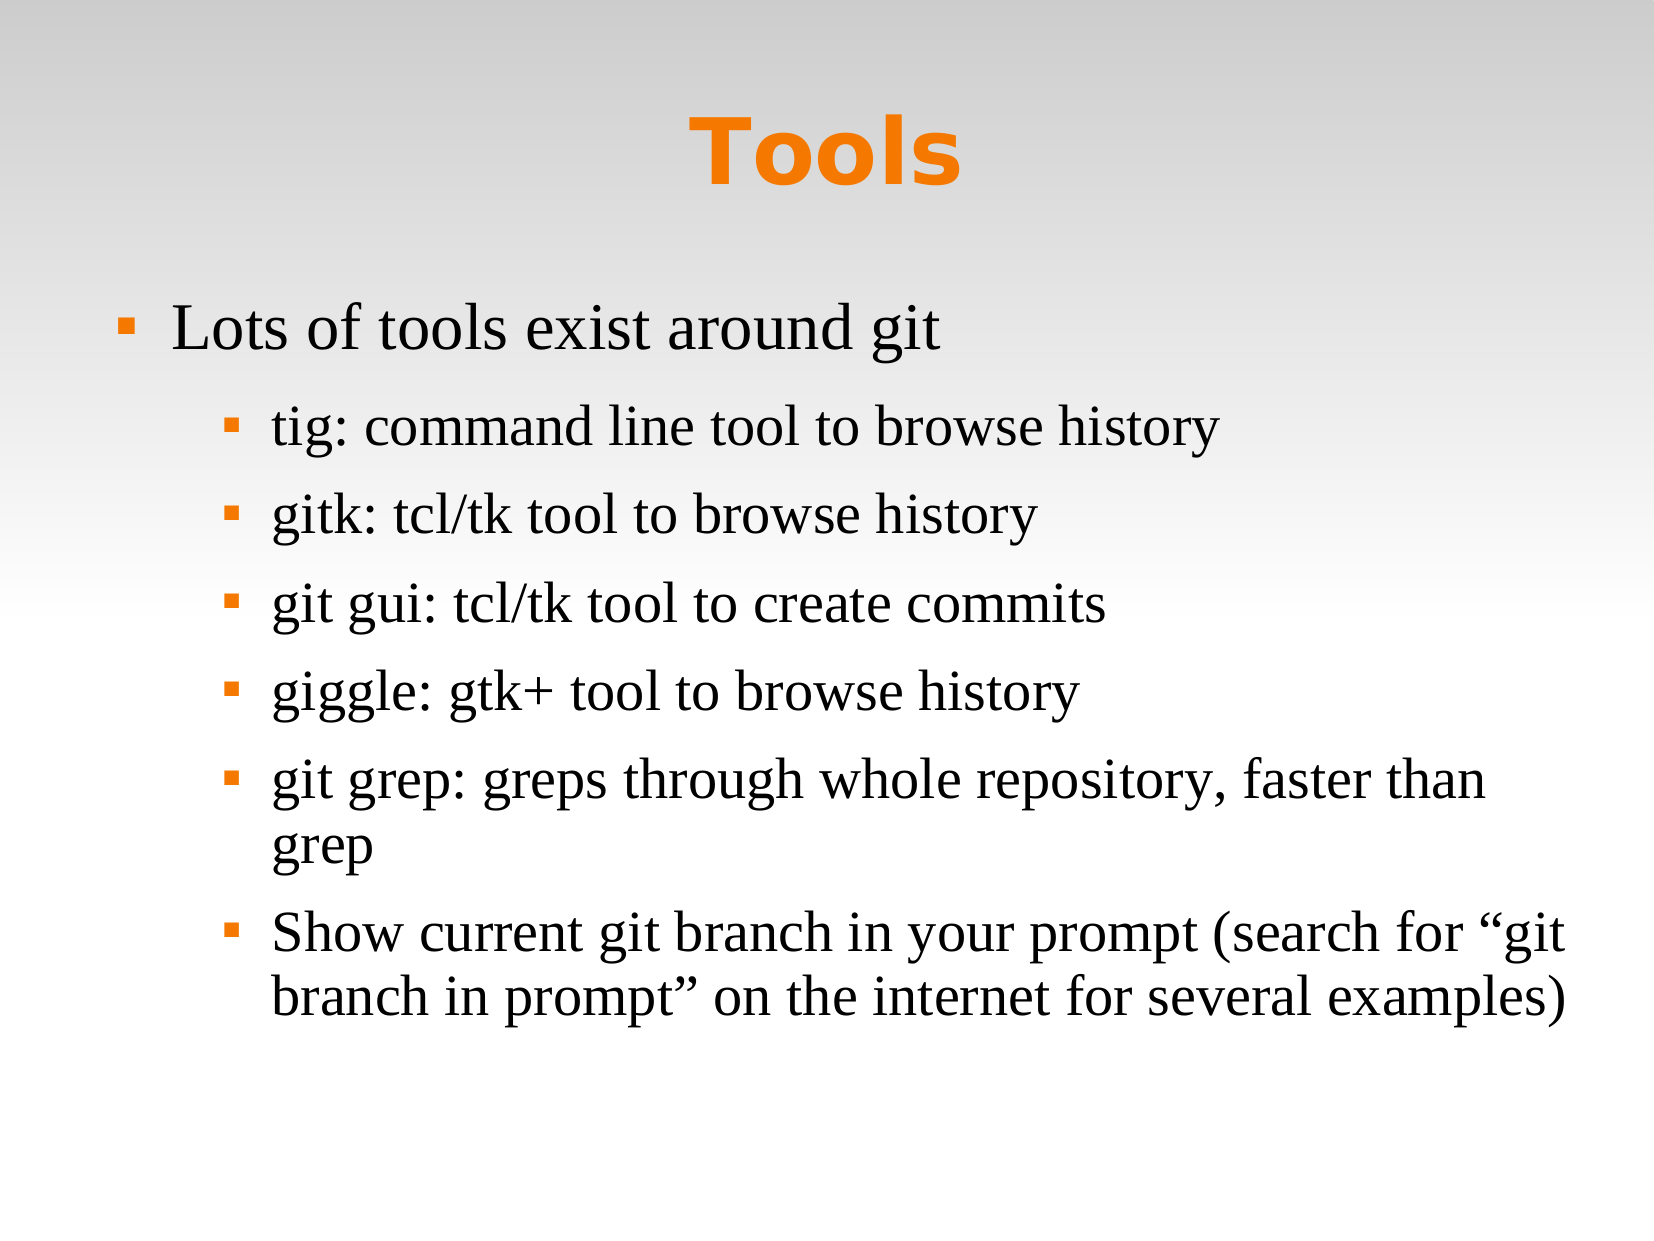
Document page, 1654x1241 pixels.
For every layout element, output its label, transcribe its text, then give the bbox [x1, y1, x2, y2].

title Tools [82, 56, 1571, 250]
list Lots of tools exist around git tig: command line tool to browse history gitk: tcl/tk tool to browse history git gui: tcl/tk tool to create commits giggle: gtk+ tool to browse history git grep: greps through whole repository, faster than grep Show current git branch in your prompt (search for “git branch in prompt” on the internet for several examples) [82, 290, 1571, 1094]
